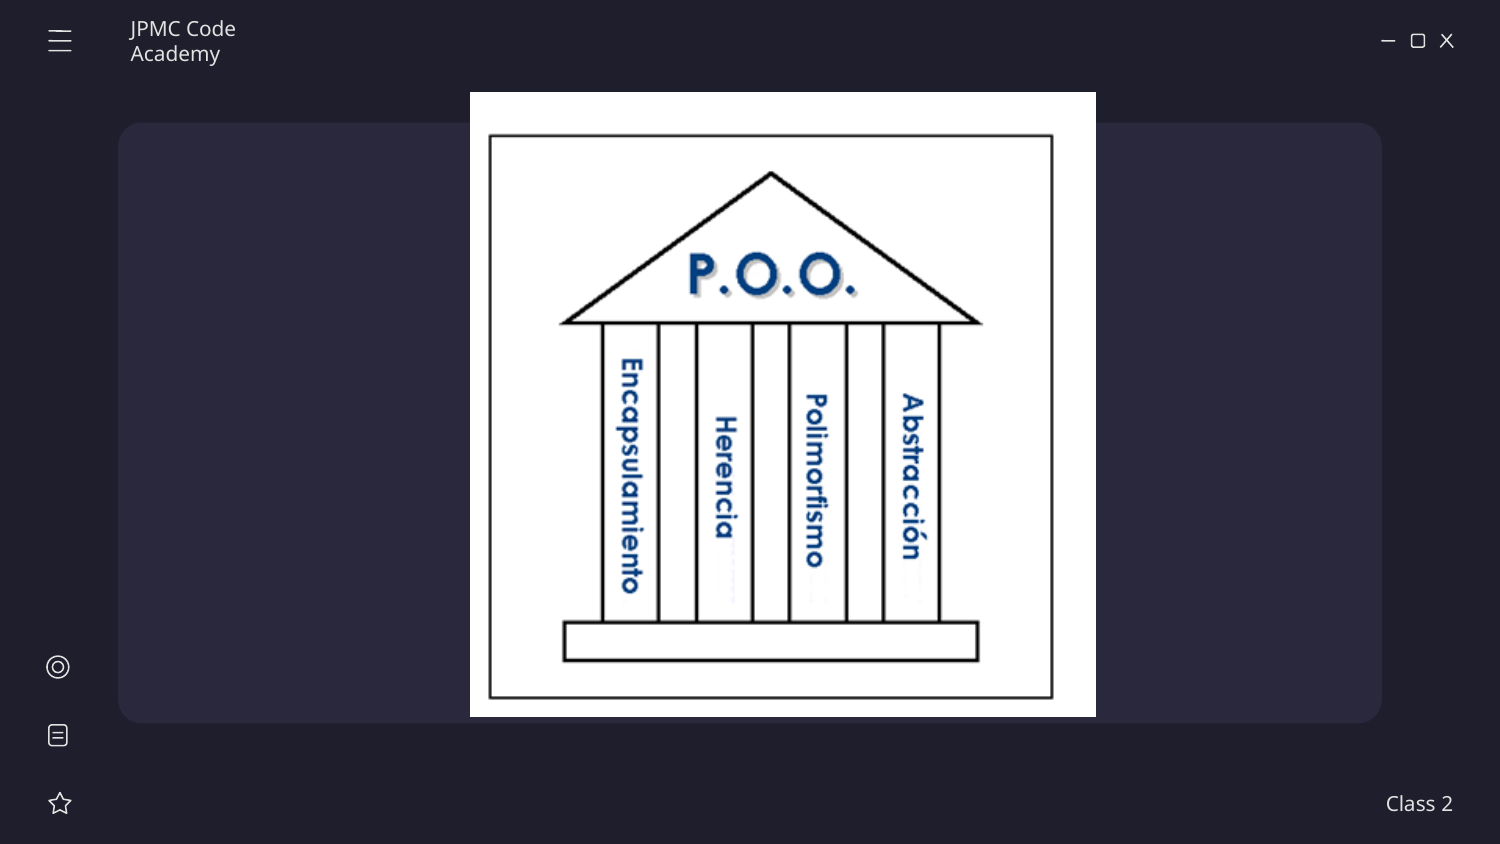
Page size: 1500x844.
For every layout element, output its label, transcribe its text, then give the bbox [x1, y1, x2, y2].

picture [470, 92, 1096, 717]
subtitle JPMC Code Academy [130, 18, 306, 64]
subtitle Class 2 [1278, 780, 1453, 826]
